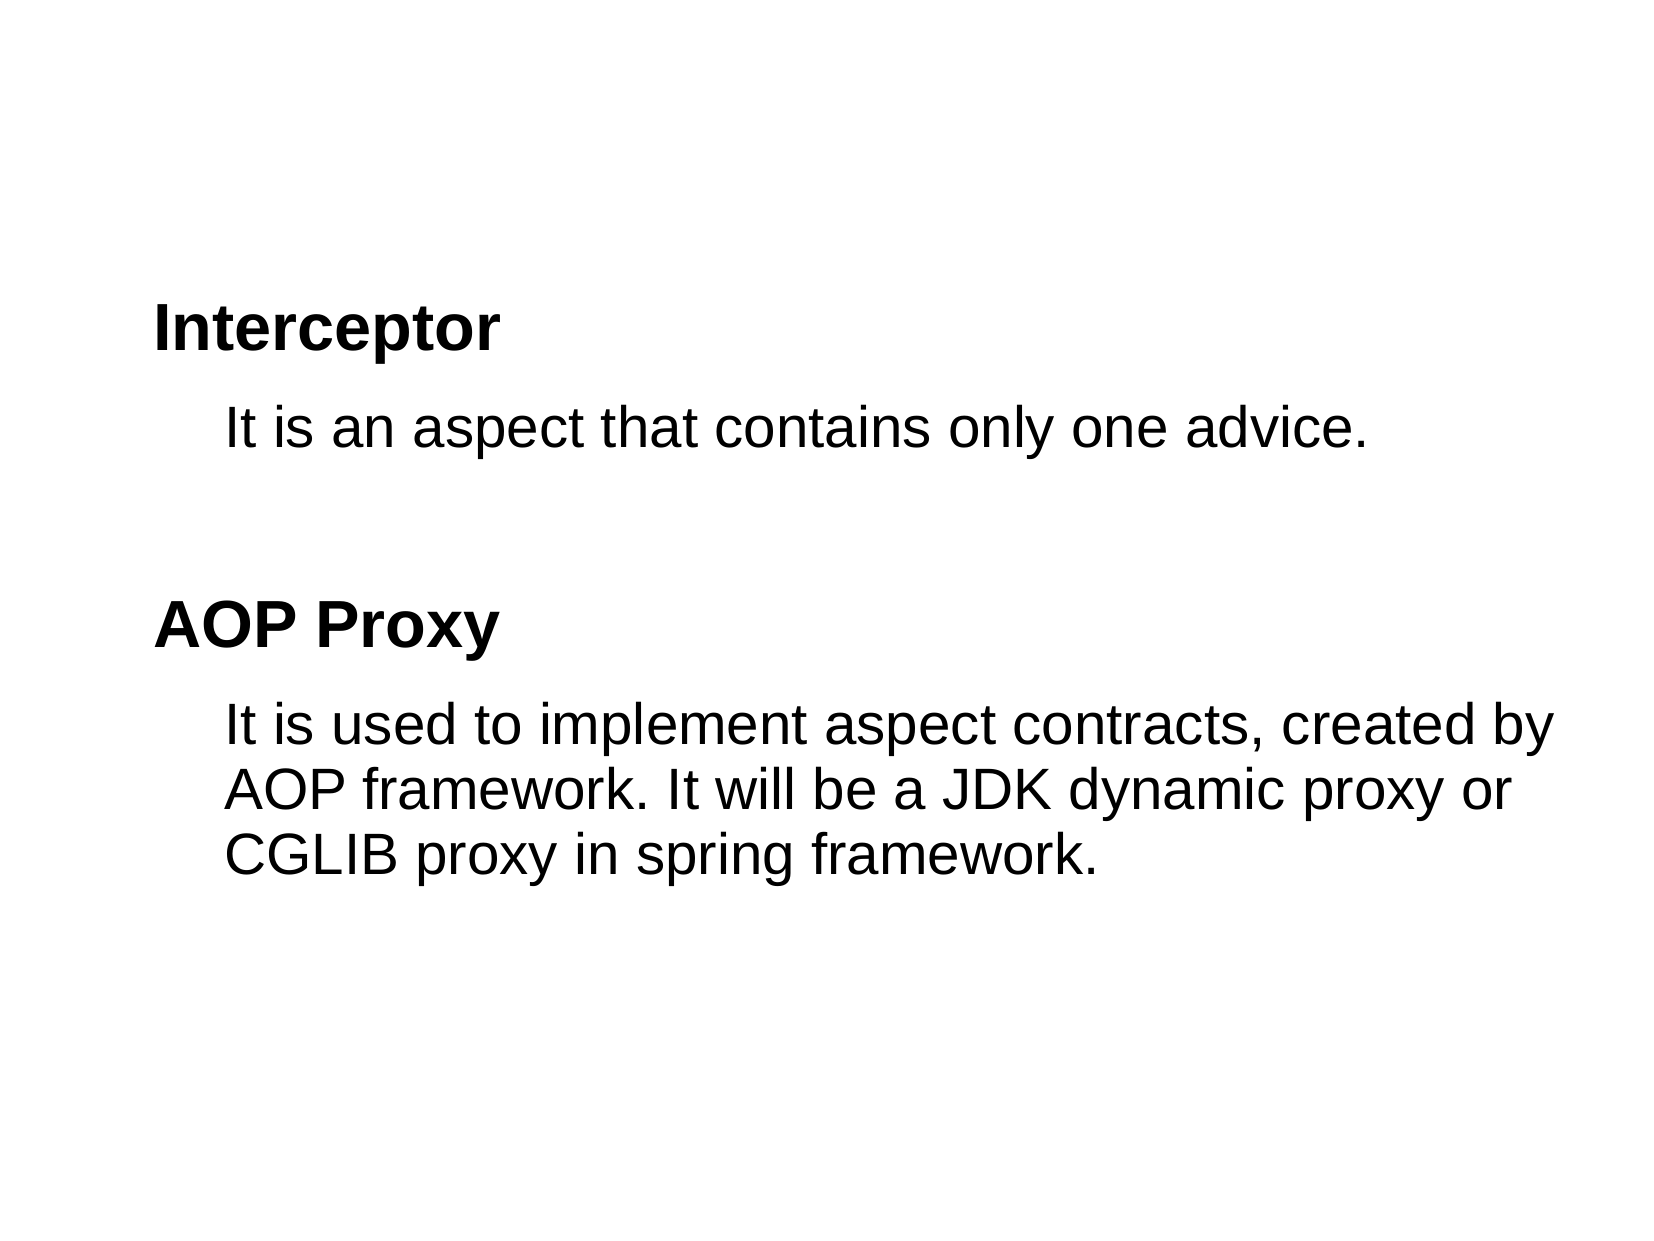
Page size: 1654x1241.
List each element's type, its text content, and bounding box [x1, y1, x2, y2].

list Interceptor It is an aspect that contains only one advice. AOP Proxy It is used to implement aspect contracts, created by AOP framework. It will be a JDK dynamic proxy or CGLIB proxy in spring framework. [82, 290, 1571, 1109]
